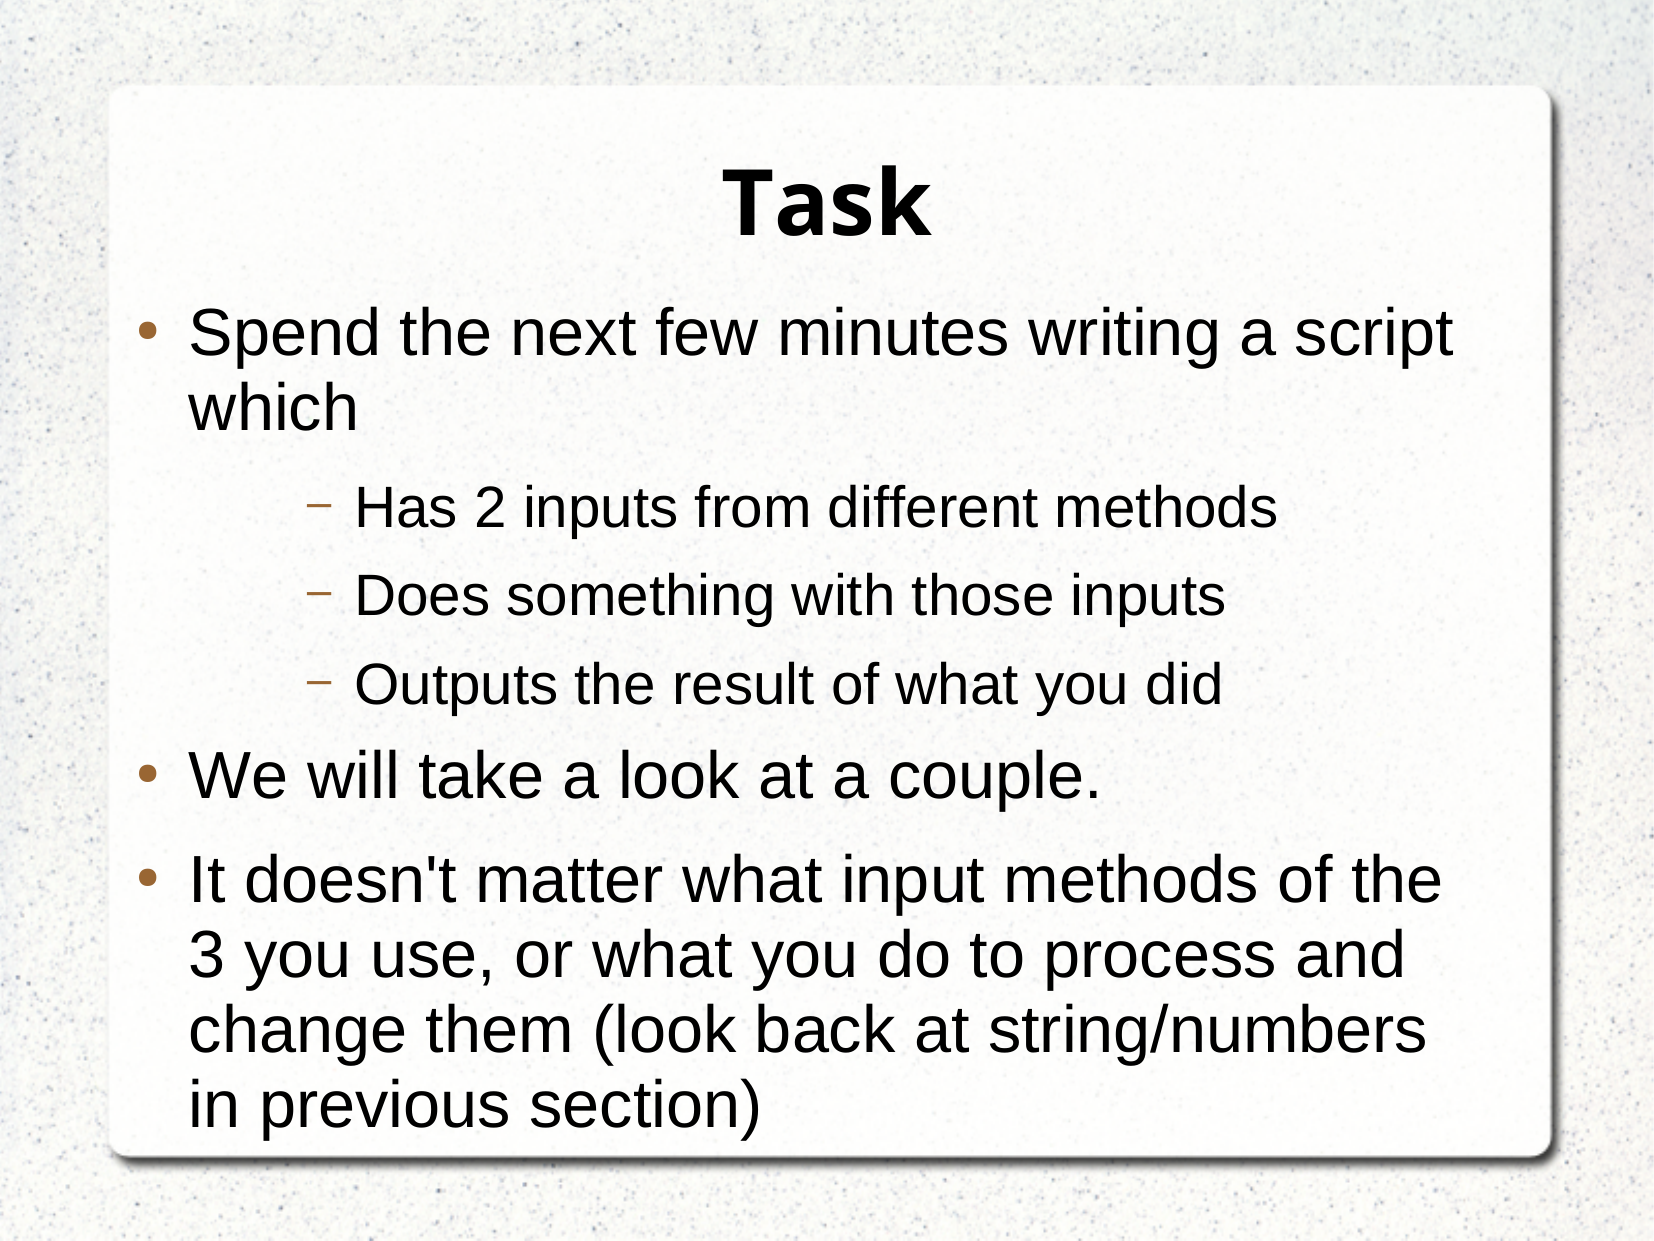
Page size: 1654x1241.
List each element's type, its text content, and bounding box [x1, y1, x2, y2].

picture [0, 0, 1654, 1241]
list Spend the next few minutes writing a script which Has 2 inputs from different methods Does something with those inputs Outputs the result of what you did [118, 295, 1477, 738]
list We will take a look at a couple. It doesn't matter what input methods of the 3 you use, or what you do to process and change them (look back at string/numbers in previous section) [118, 738, 1477, 1241]
title Task [118, 96, 1536, 304]
